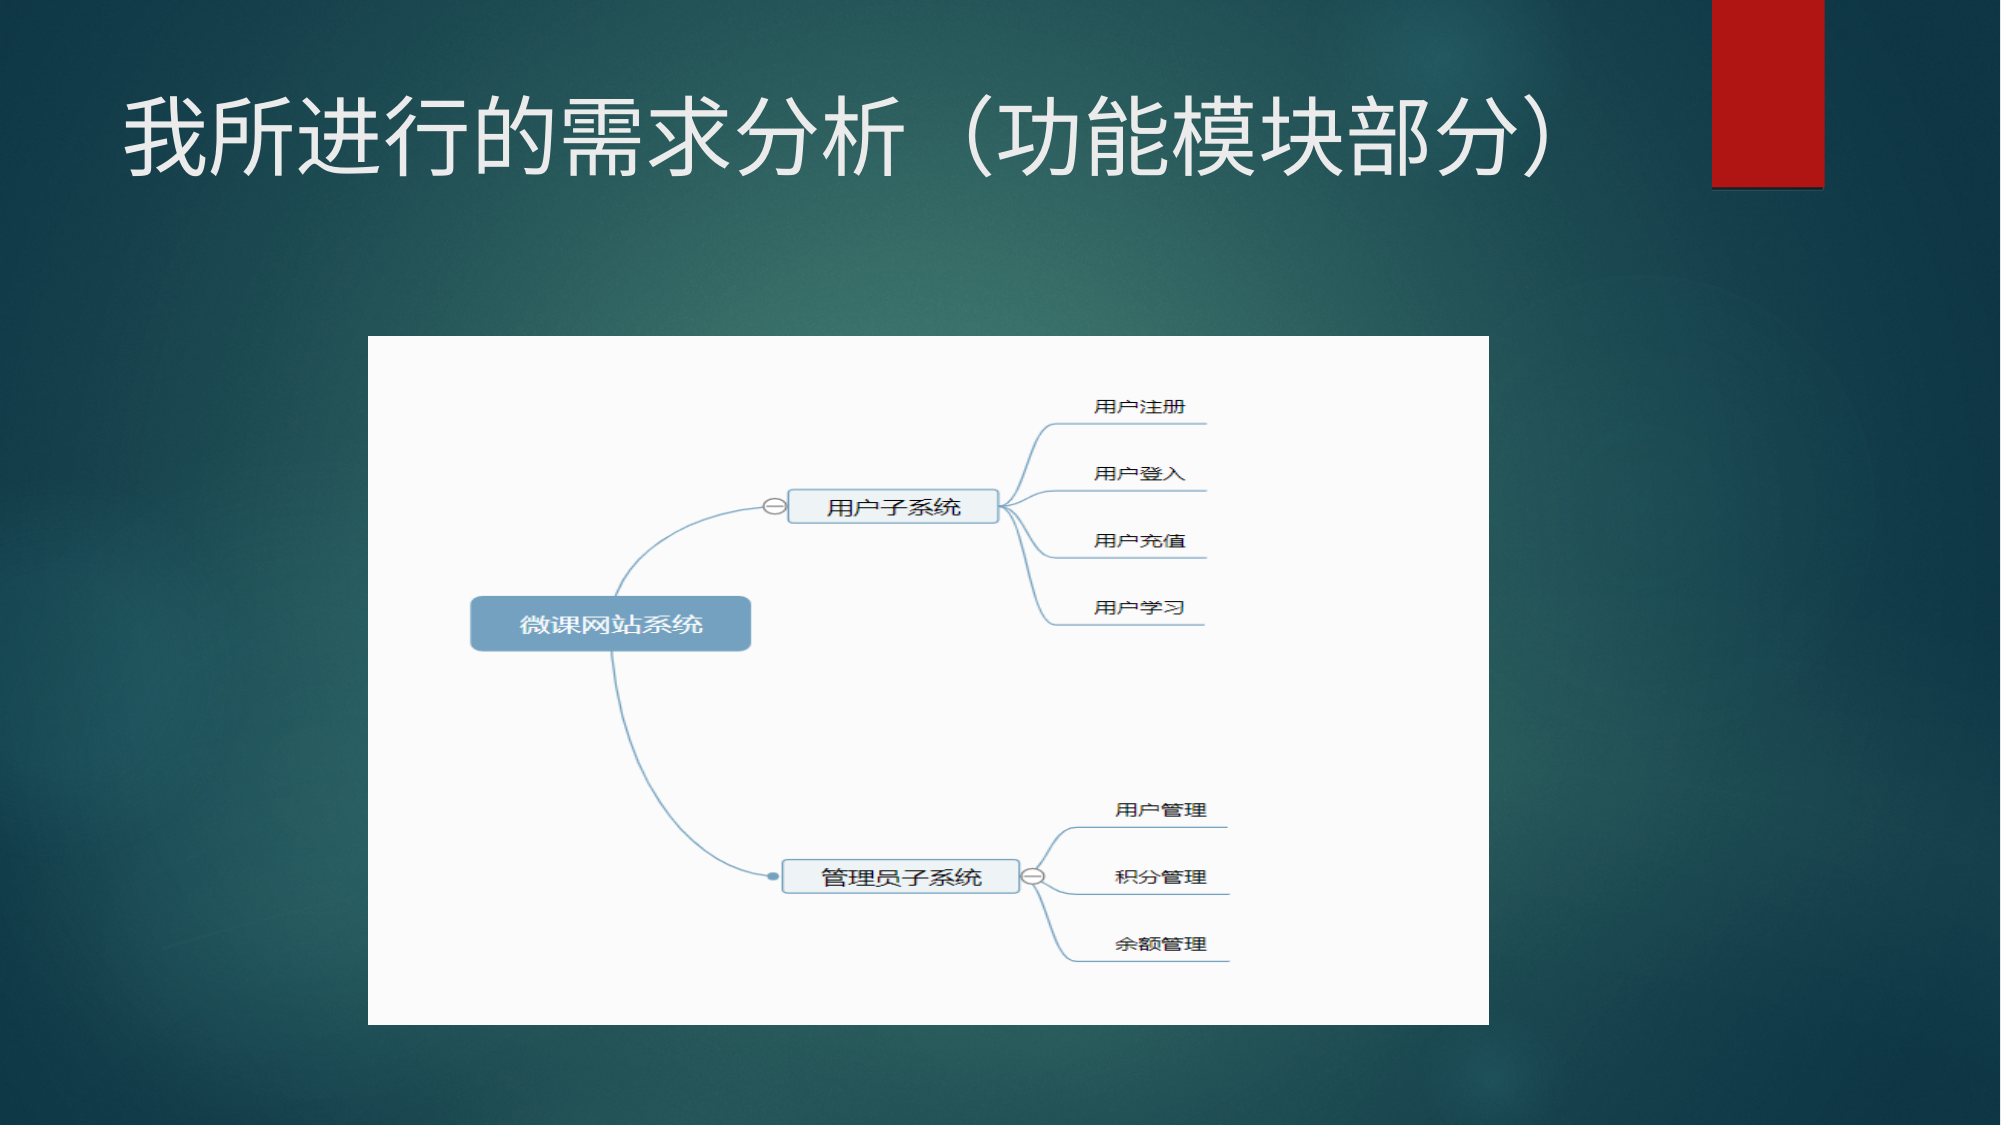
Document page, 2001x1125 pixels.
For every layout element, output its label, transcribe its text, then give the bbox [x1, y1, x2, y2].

picture [0, 0, 2001, 1125]
title 我所进行的需求分析（功能模块部分） [106, 74, 1649, 304]
